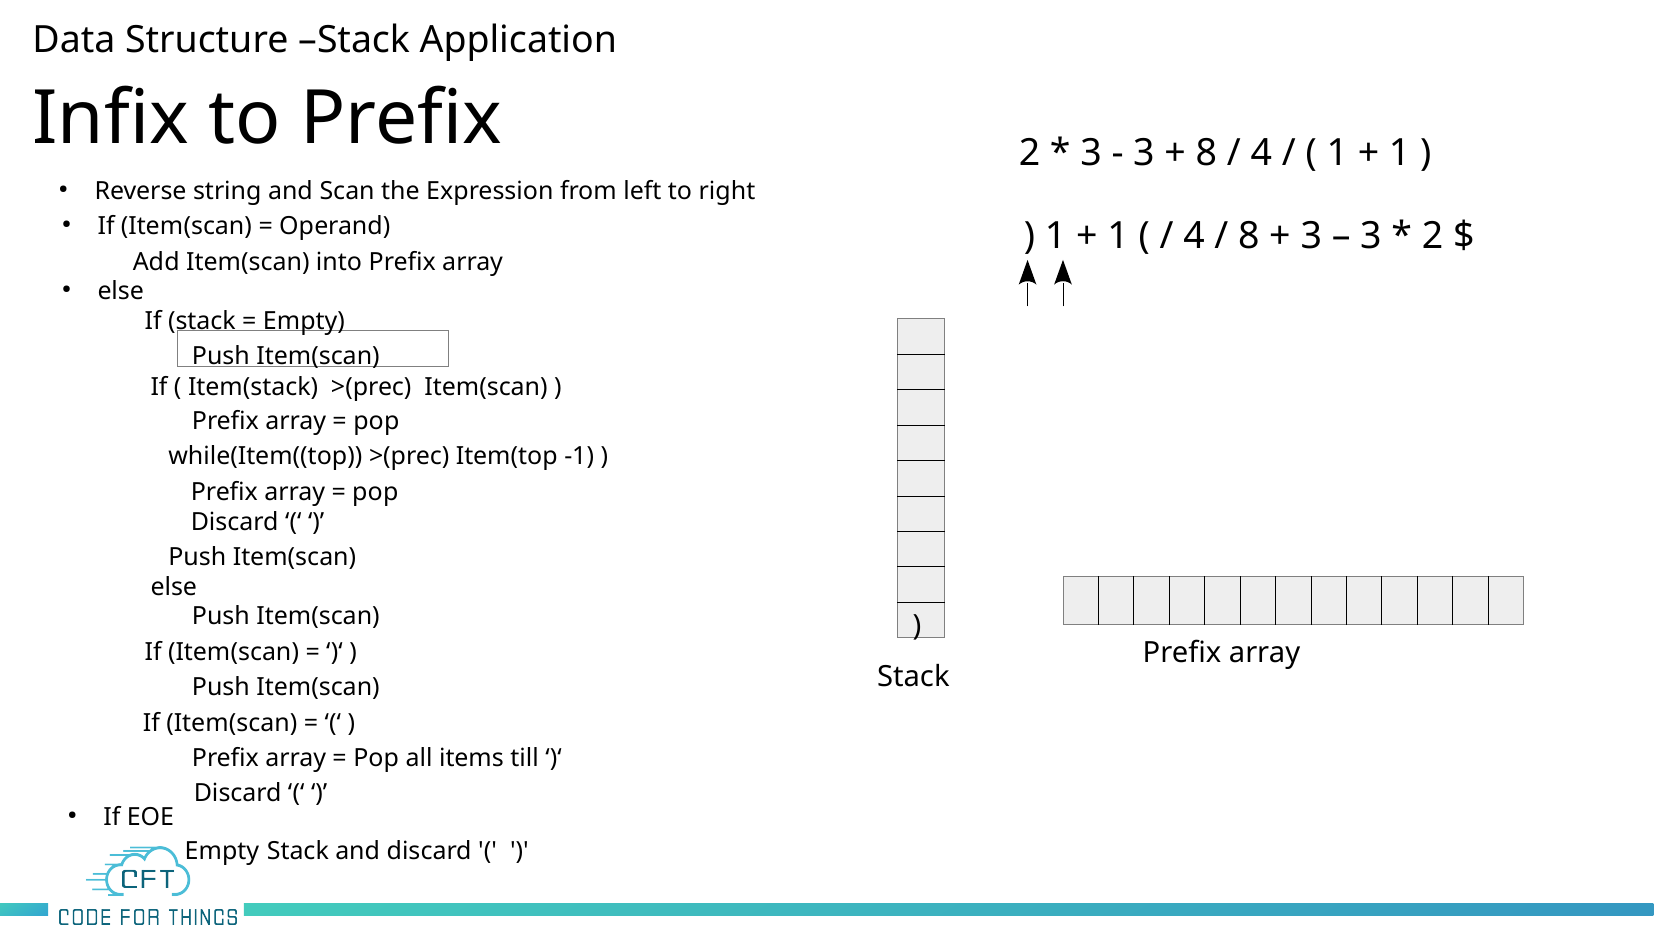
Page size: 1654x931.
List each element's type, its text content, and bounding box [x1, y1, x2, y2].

picture [59, 846, 237, 925]
text_box [1205, 576, 1240, 624]
text_box ) 1 + 1 ( / 4 / 8 + 3 – 3 * 2 $ [973, 200, 1577, 260]
text_box [1241, 576, 1275, 624]
text_box [897, 390, 945, 425]
text_box Add Item(scan) into Prefix array [82, 236, 780, 286]
text_box Prefix array = pop [141, 395, 498, 430]
text_box [897, 567, 945, 602]
text_box 2 * 3 - 3 + 8 / 4 / ( 1 + 1 ) [968, 118, 1554, 178]
text_box If EOE [53, 791, 201, 836]
text_box If (Item(scan) = Operand) [47, 200, 491, 260]
text_box Push Item(scan) [141, 330, 473, 390]
text_box If ( Item(stack) >(prec) Item(scan) ) [100, 360, 632, 406]
text_box Reverse string and Scan the Expression from left to right [44, 165, 960, 225]
title Data Structure –Stack Application Infix to Prefix [32, 12, 1536, 166]
text_box Prefix array [1128, 624, 1341, 674]
text_box [897, 355, 945, 389]
text_box [1453, 576, 1488, 625]
text_box Push Item(scan) [141, 661, 473, 706]
text_box If (Item(scan) = ‘)‘ ) [94, 625, 508, 671]
text_box [897, 318, 945, 354]
text_box If (Item(scan) = ‘(‘ ) [92, 696, 449, 756]
text_box [1418, 576, 1452, 625]
text_box else [100, 561, 243, 621]
text_box Prefix array = Pop all items till ‘)‘ [141, 732, 685, 792]
text_box [1134, 576, 1169, 624]
text_box If (stack = Empty) [94, 295, 449, 355]
text_box Push Item(scan) [141, 590, 414, 625]
text_box Stack [862, 647, 973, 697]
text_box [1312, 576, 1346, 625]
text_box [897, 461, 945, 496]
text_box [1347, 576, 1381, 625]
text_box [1170, 576, 1204, 624]
text_box Discard ‘(‘ ‘)’ [143, 767, 475, 812]
text_box [1489, 576, 1524, 625]
text_box while(Item((top)) >(prec) Item(top -1) ) [118, 430, 762, 489]
text_box else [47, 265, 213, 325]
text_box [897, 532, 945, 566]
text_box ) [897, 596, 943, 646]
text_box Empty Stack and discard '(' ')' [134, 820, 656, 880]
text_box Push Item(scan) [118, 531, 390, 576]
text_box Prefix array = pop [140, 466, 442, 526]
text_box [897, 426, 945, 460]
text_box Discard ‘(‘ ‘)’ [140, 496, 376, 531]
text_box [1276, 576, 1311, 624]
text_box [1063, 576, 1098, 625]
text_box [1099, 576, 1133, 625]
text_box [897, 497, 945, 531]
text_box [1382, 576, 1417, 625]
